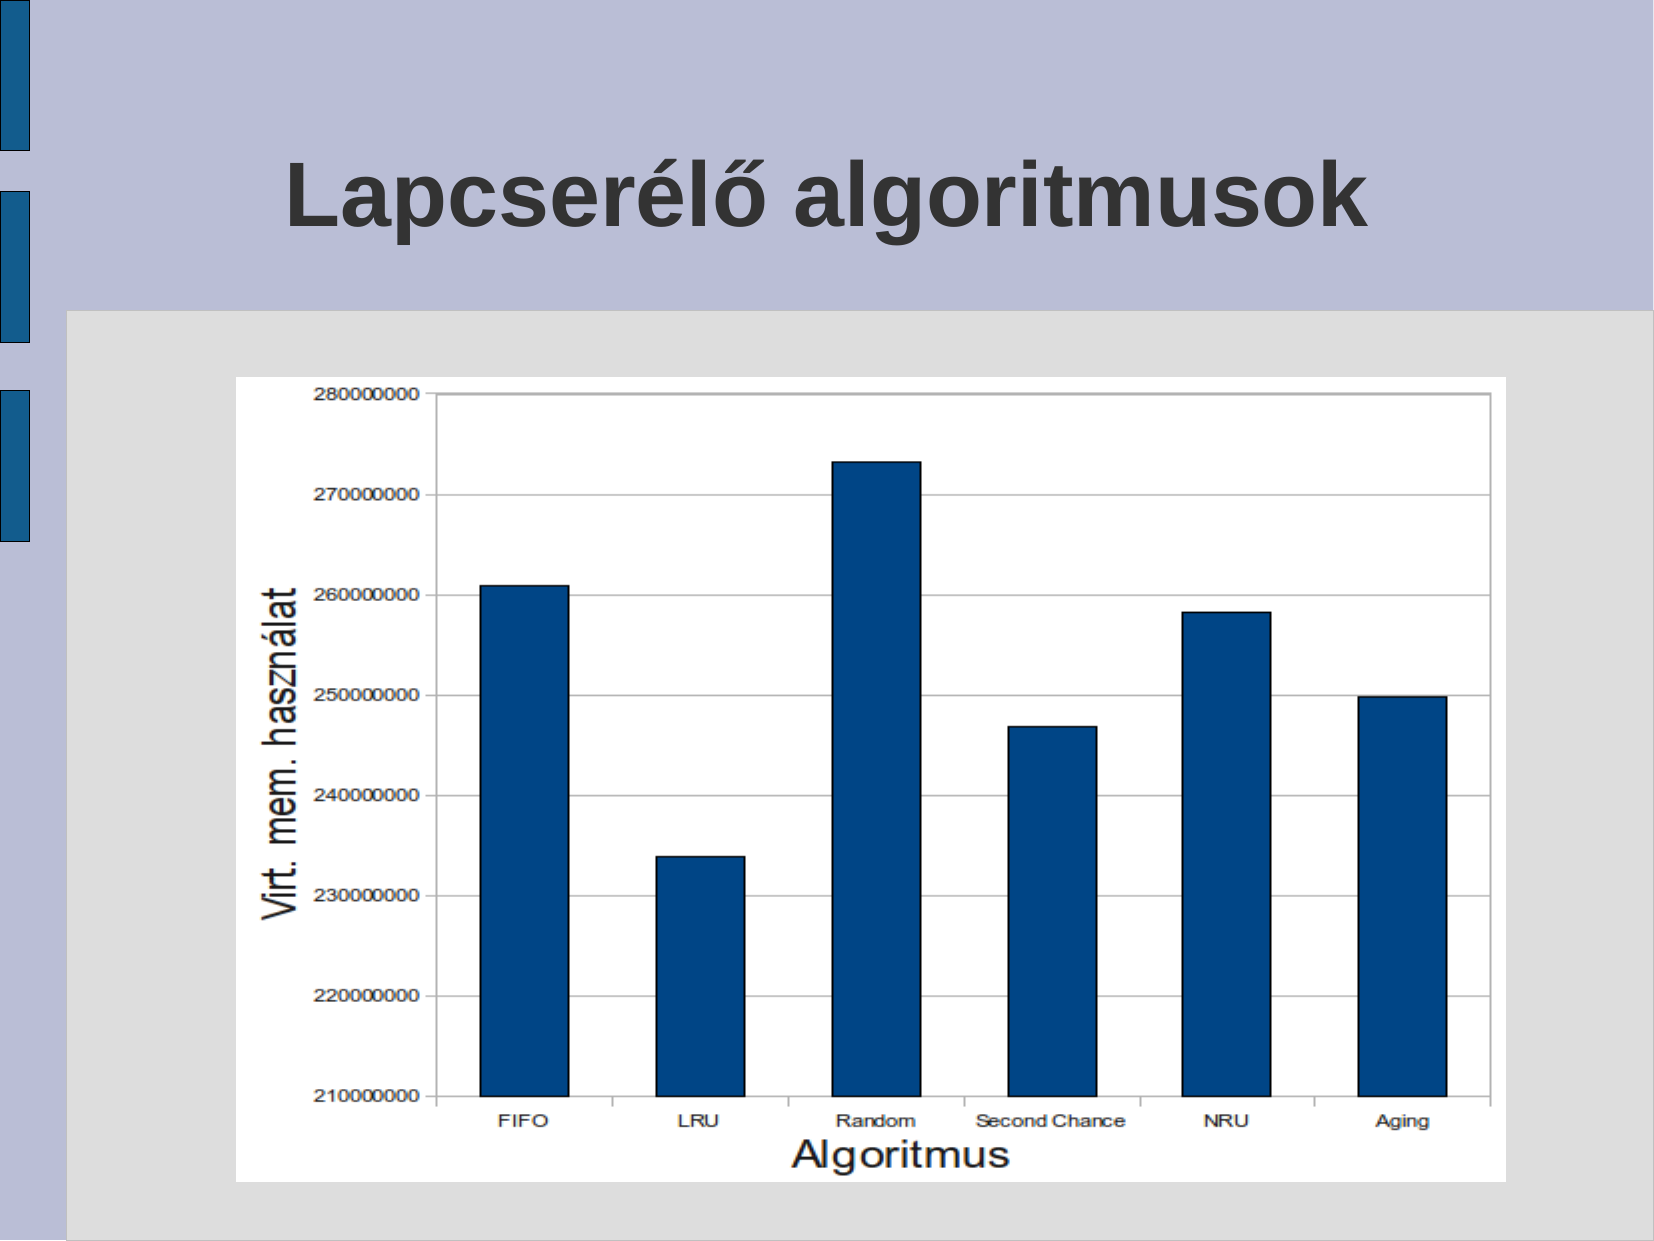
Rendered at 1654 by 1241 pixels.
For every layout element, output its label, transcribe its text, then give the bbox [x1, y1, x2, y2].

picture [236, 377, 1506, 1182]
title Lapcserélő algoritmusok [121, 91, 1534, 299]
